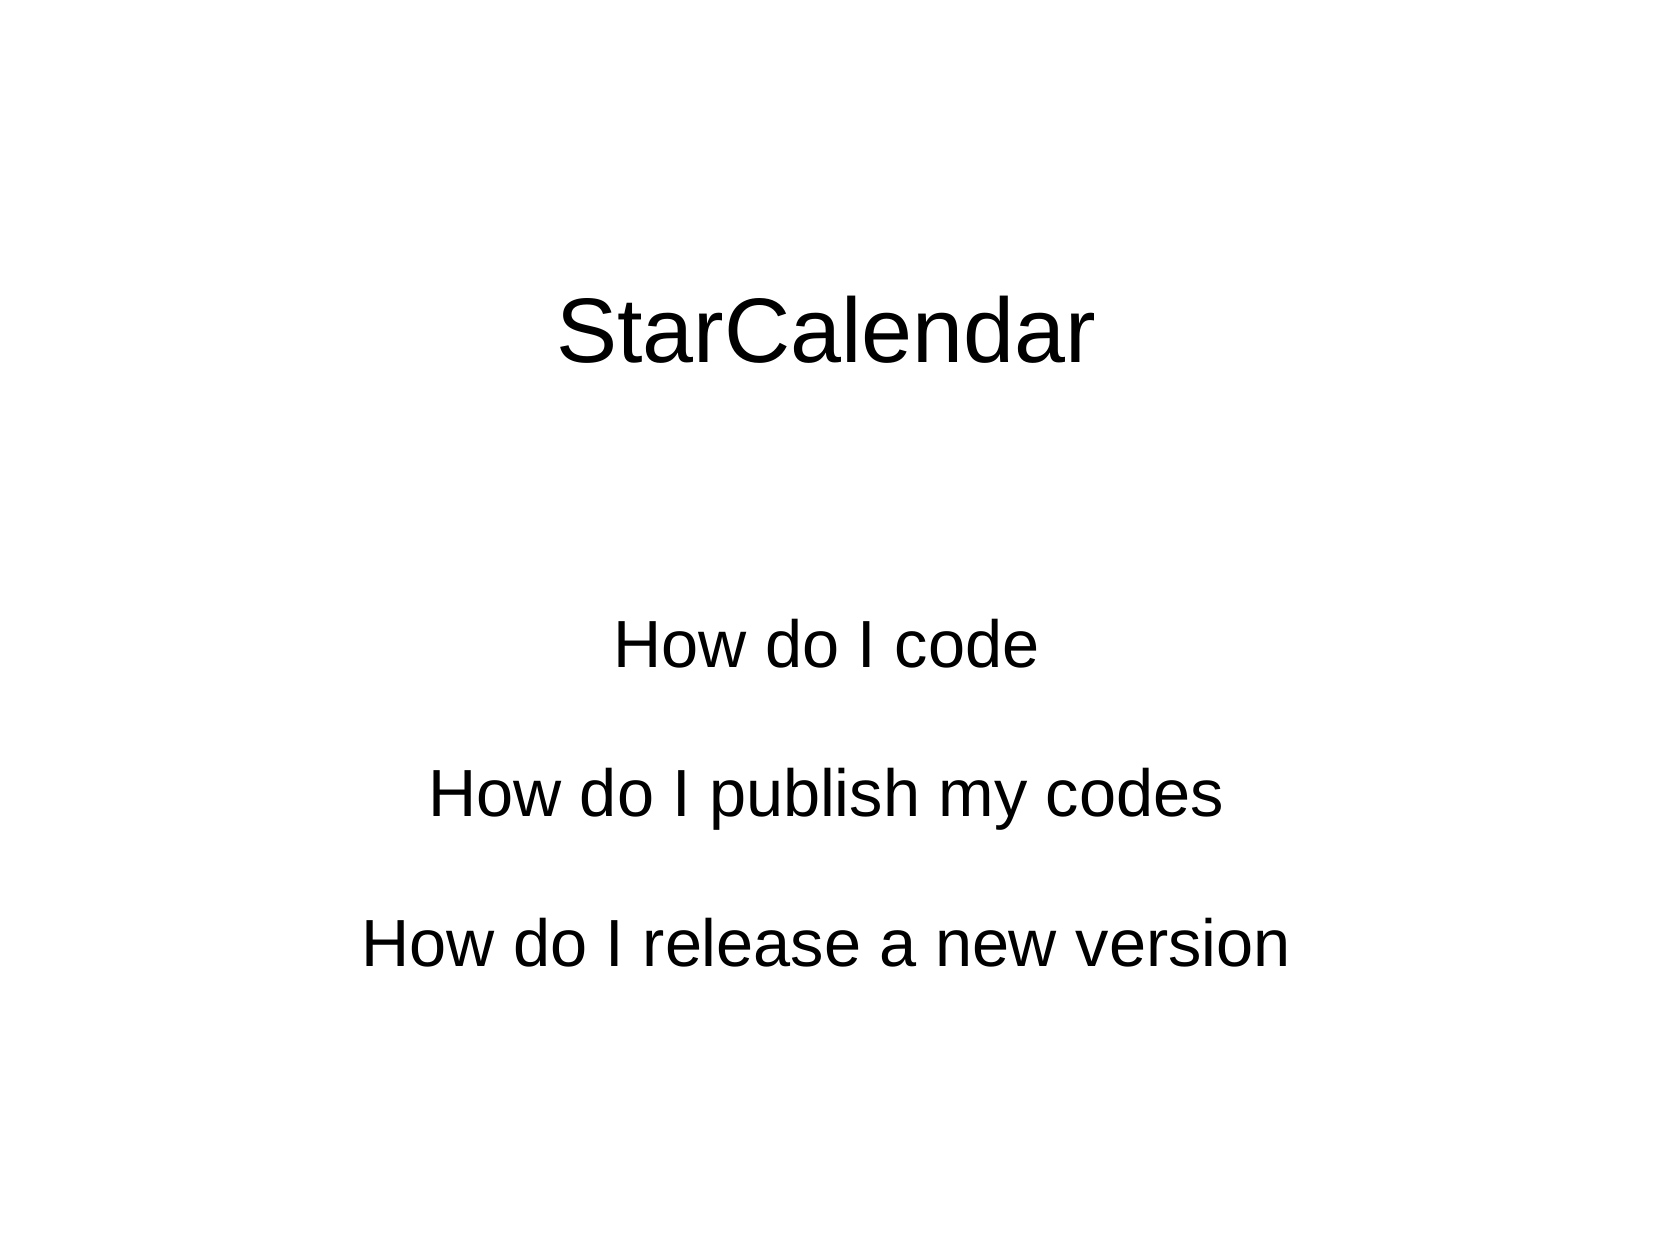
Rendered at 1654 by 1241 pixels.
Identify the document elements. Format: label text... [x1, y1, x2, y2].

subtitle StarCalendar How do I code How do I publish my codes How do I release a new version [82, 105, 1571, 1156]
